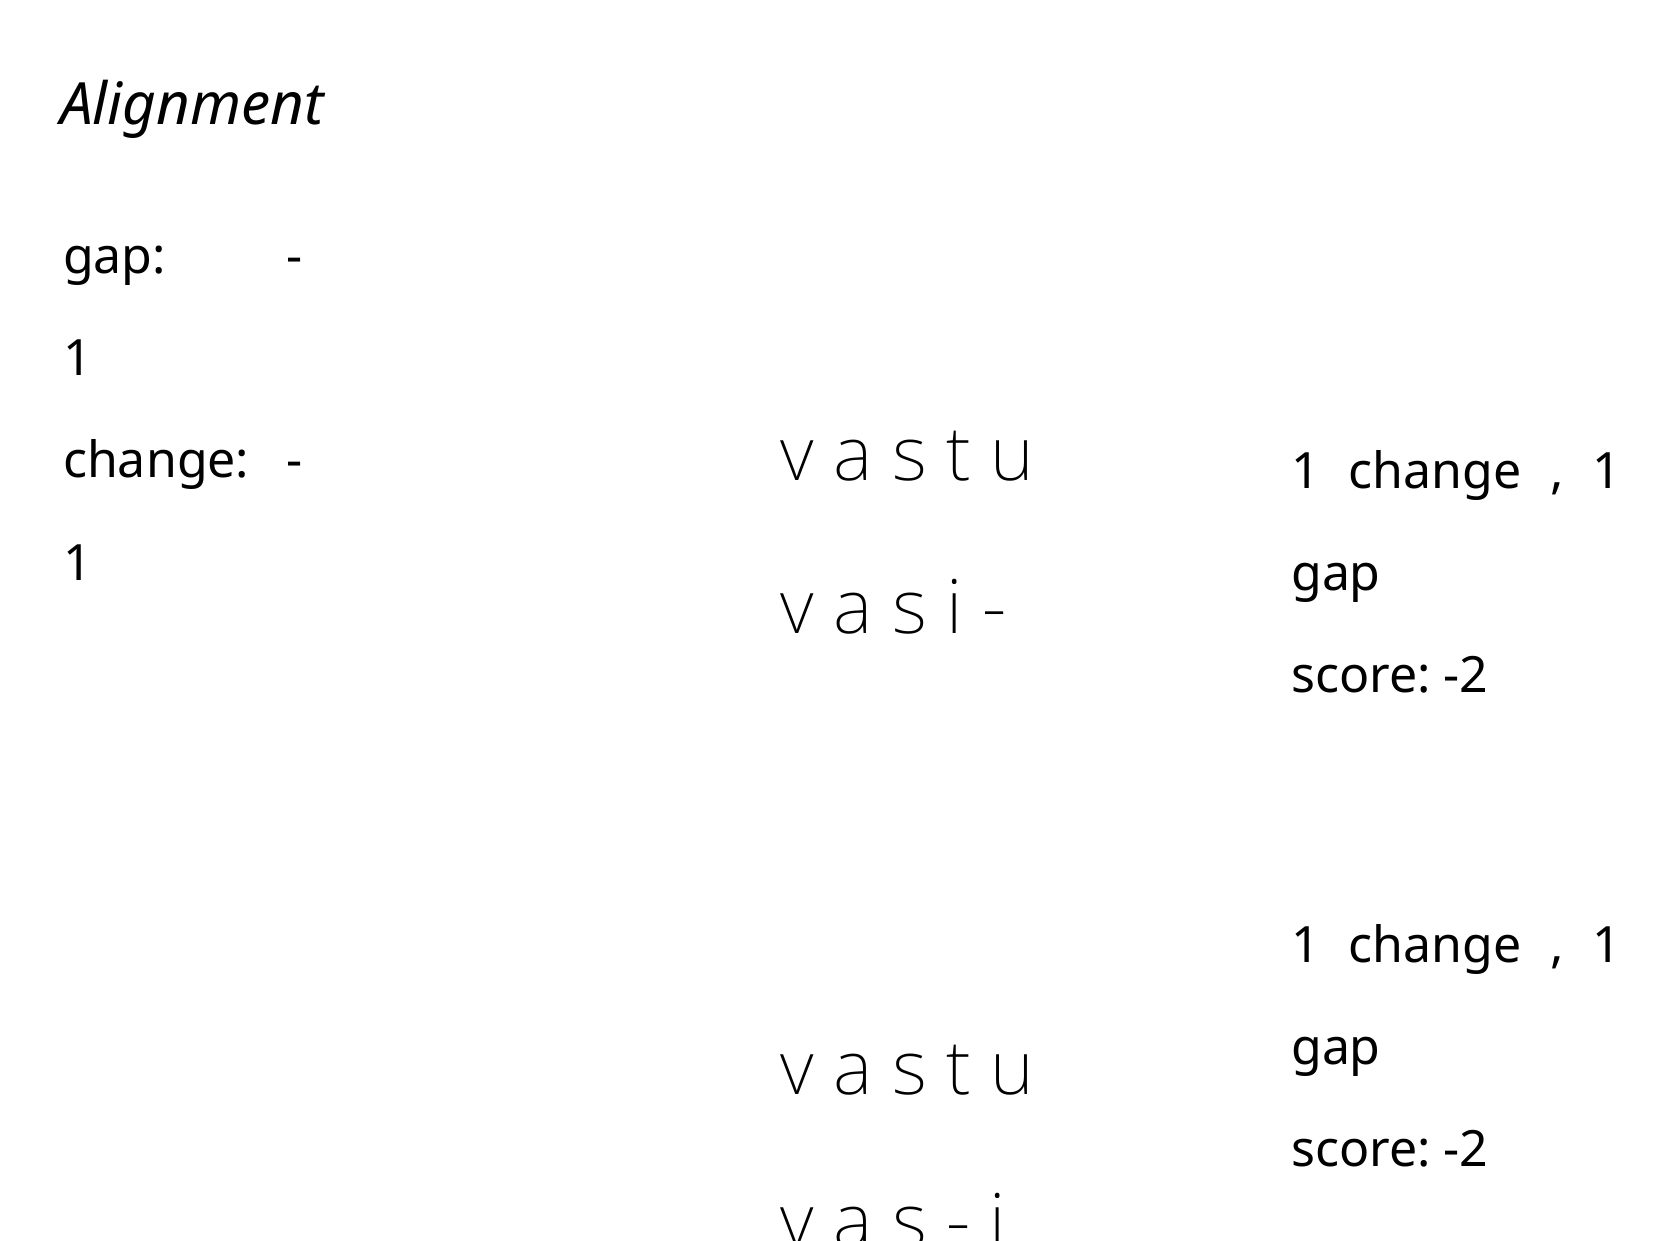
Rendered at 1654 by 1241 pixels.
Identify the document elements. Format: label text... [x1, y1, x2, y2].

text_box Alignment [60, 22, 421, 133]
text_box 1 change , 1 gap score: -2 [1291, 400, 1622, 551]
text_box v a s t u v a s i - v a s t u v a s - i [780, 349, 1231, 1116]
text_box gap: -1 change: -1 [63, 185, 304, 336]
text_box 1 change , 1 gap score: -2 [1291, 874, 1622, 1025]
